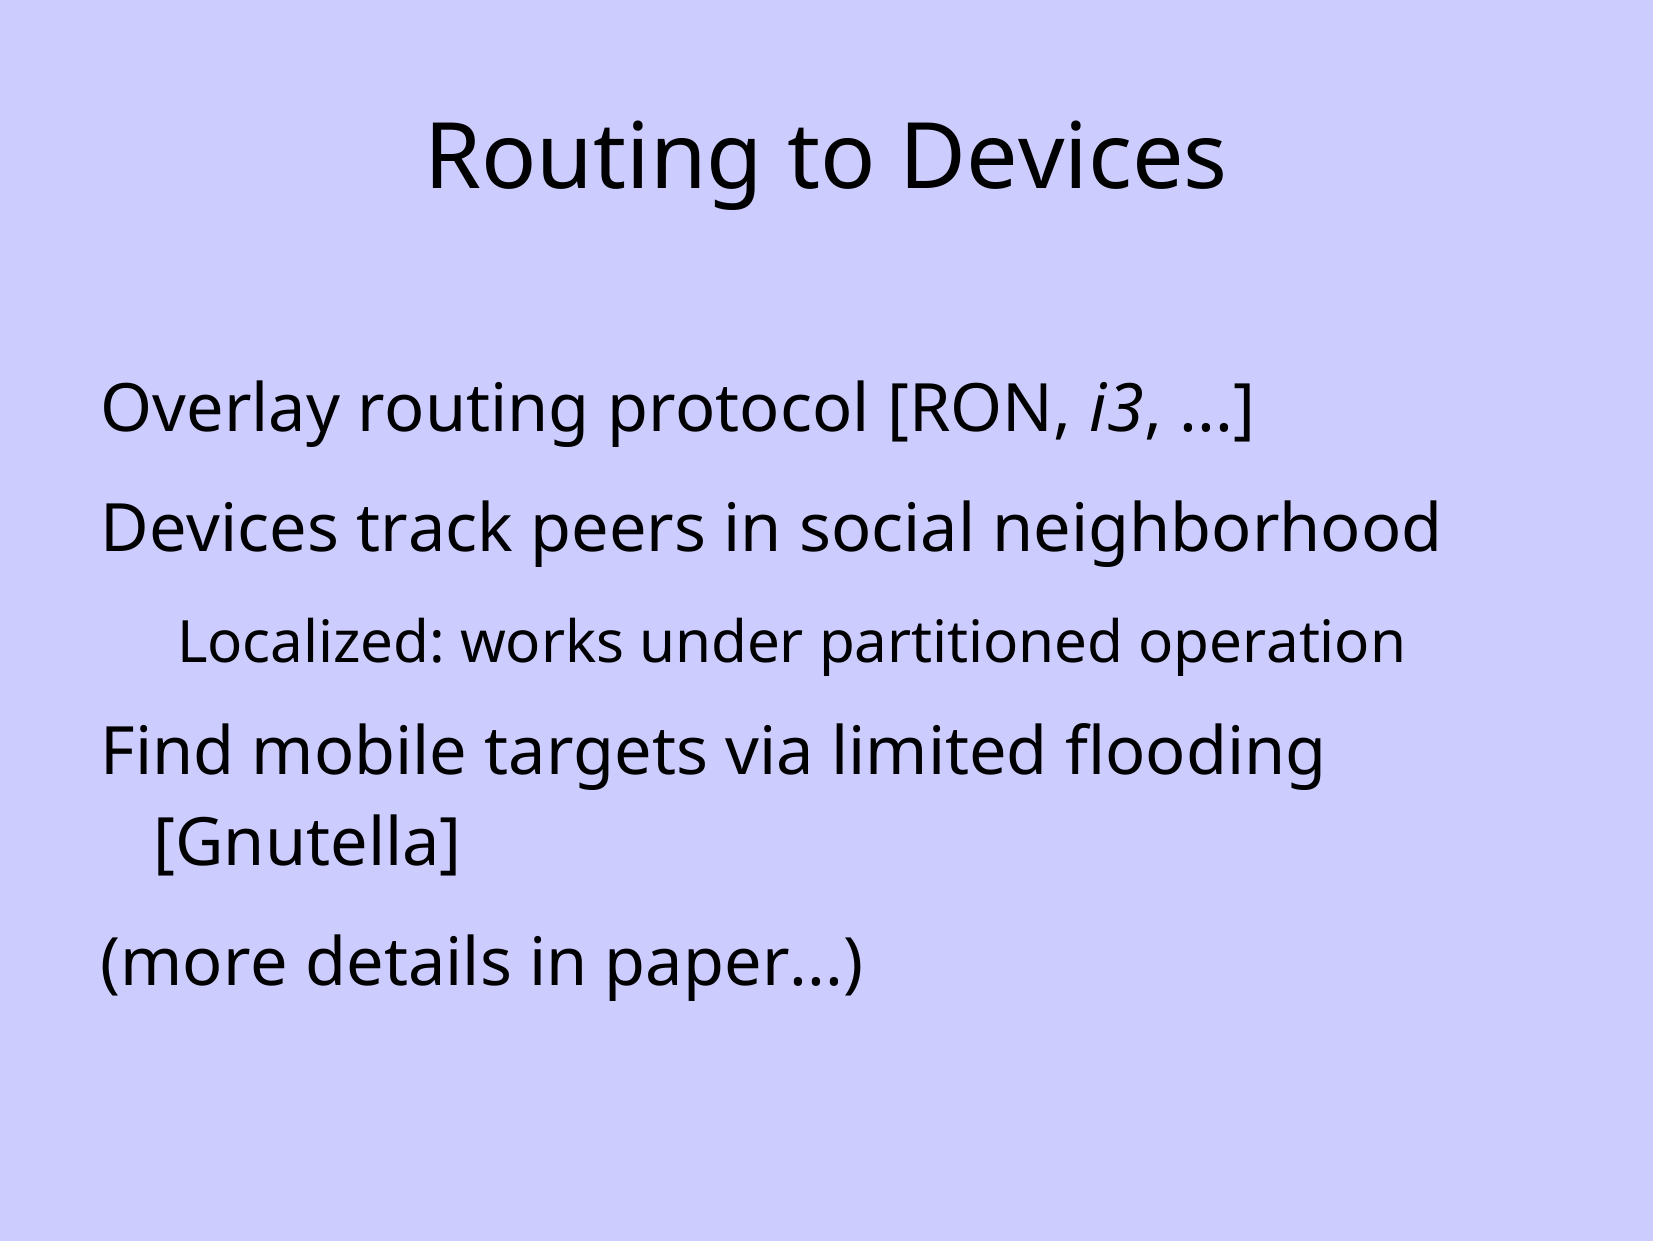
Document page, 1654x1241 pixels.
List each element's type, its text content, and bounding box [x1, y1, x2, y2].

list Overlay routing protocol [RON, i3, ...] Devices track peers in social neighborhood Localized: works under partitioned operation Find mobile targets via limited flooding [Gnutella] (more details in paper...) [82, 360, 1571, 1095]
title Routing to Devices [82, 56, 1571, 250]
